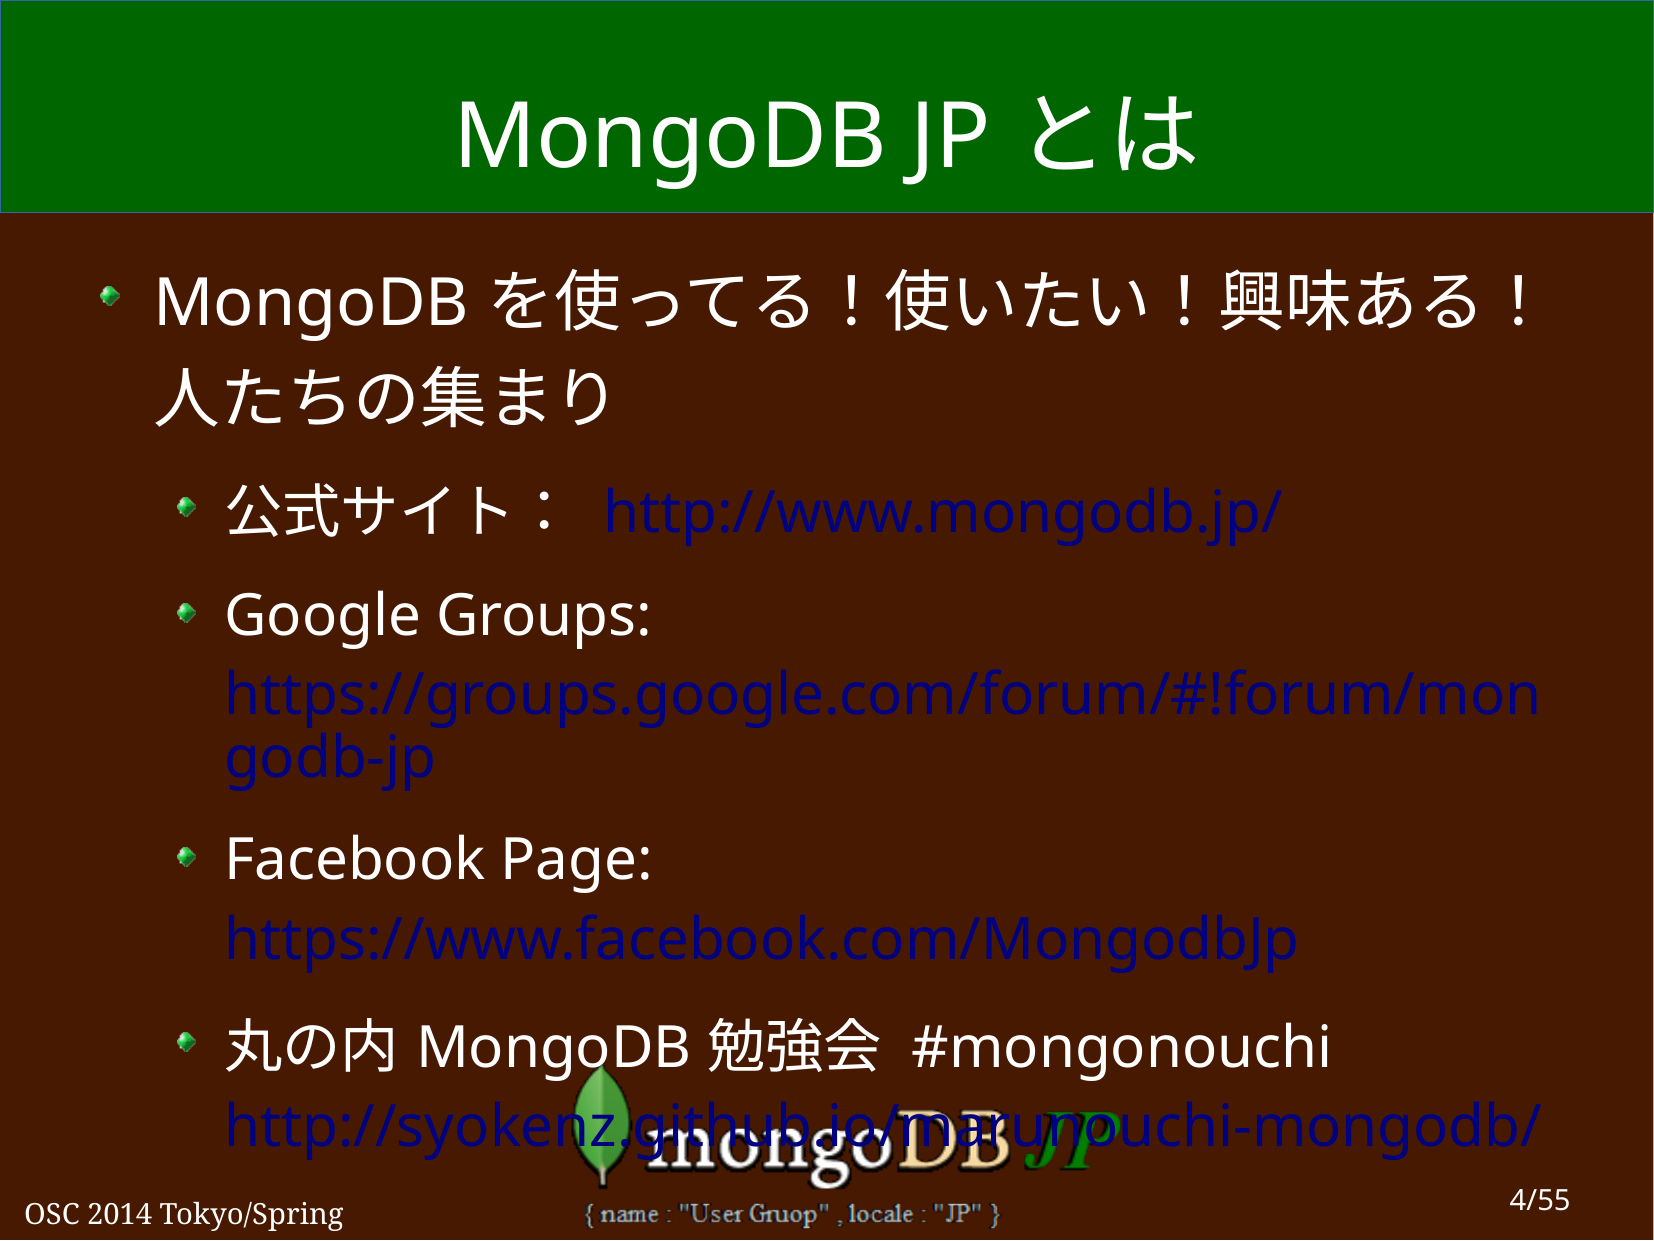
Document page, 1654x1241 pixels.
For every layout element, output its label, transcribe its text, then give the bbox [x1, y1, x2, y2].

title MongoDB JPとは [82, 49, 1571, 207]
list MongoDBを使ってる！使いたい！興味ある！人たちの集まり 公式サイト： http://www.mongodb.jp/ Google Groups: https://groups.google.com/forum/#!forum/mongodb-jp Facebook Page: https://www.facebook.com/MongodbJp 丸の内MongoDB勉強会 #mongonouchi http://syokenz.github.io/marunouchi-mongodb/ [82, 247, 1571, 1082]
picture [566, 1082, 1140, 1241]
